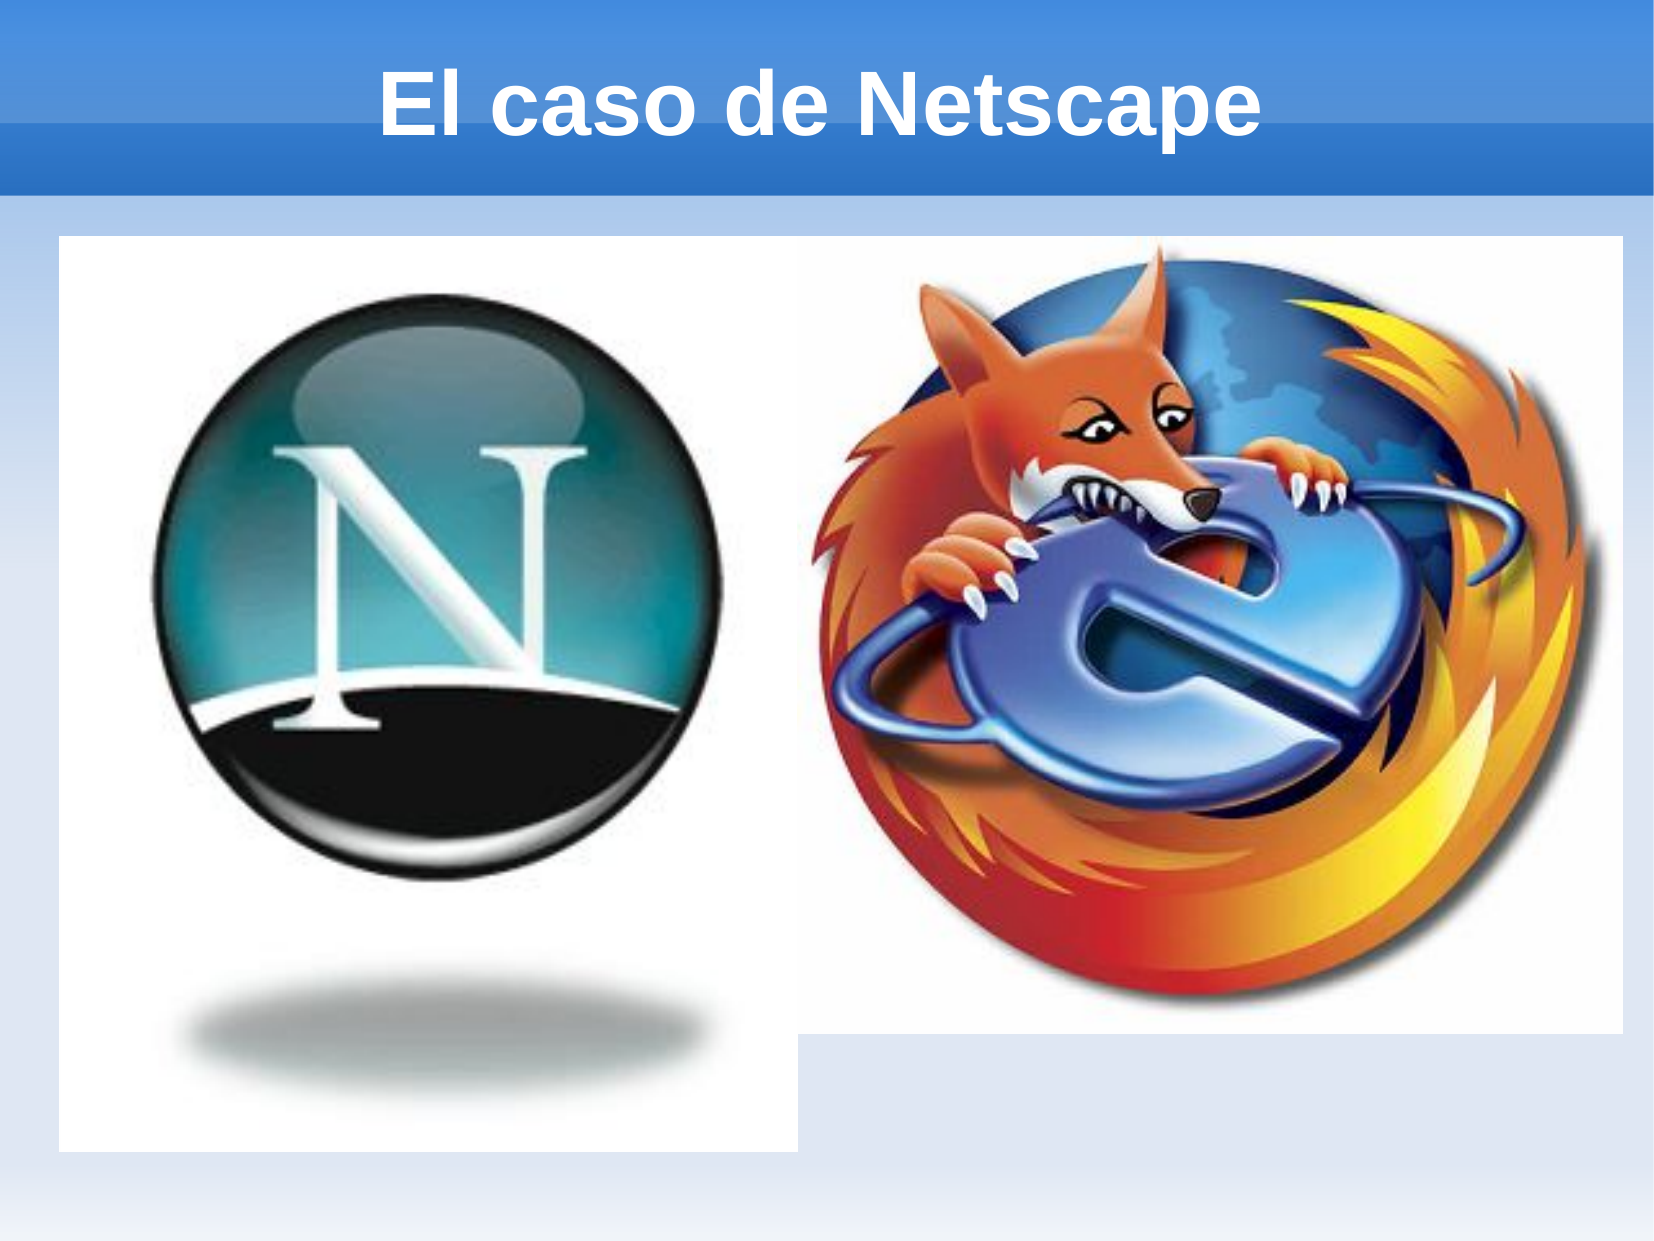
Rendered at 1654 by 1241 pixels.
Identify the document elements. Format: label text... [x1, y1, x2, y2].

picture [0, 0, 1654, 1241]
title El caso de Netscape [76, 7, 1565, 200]
